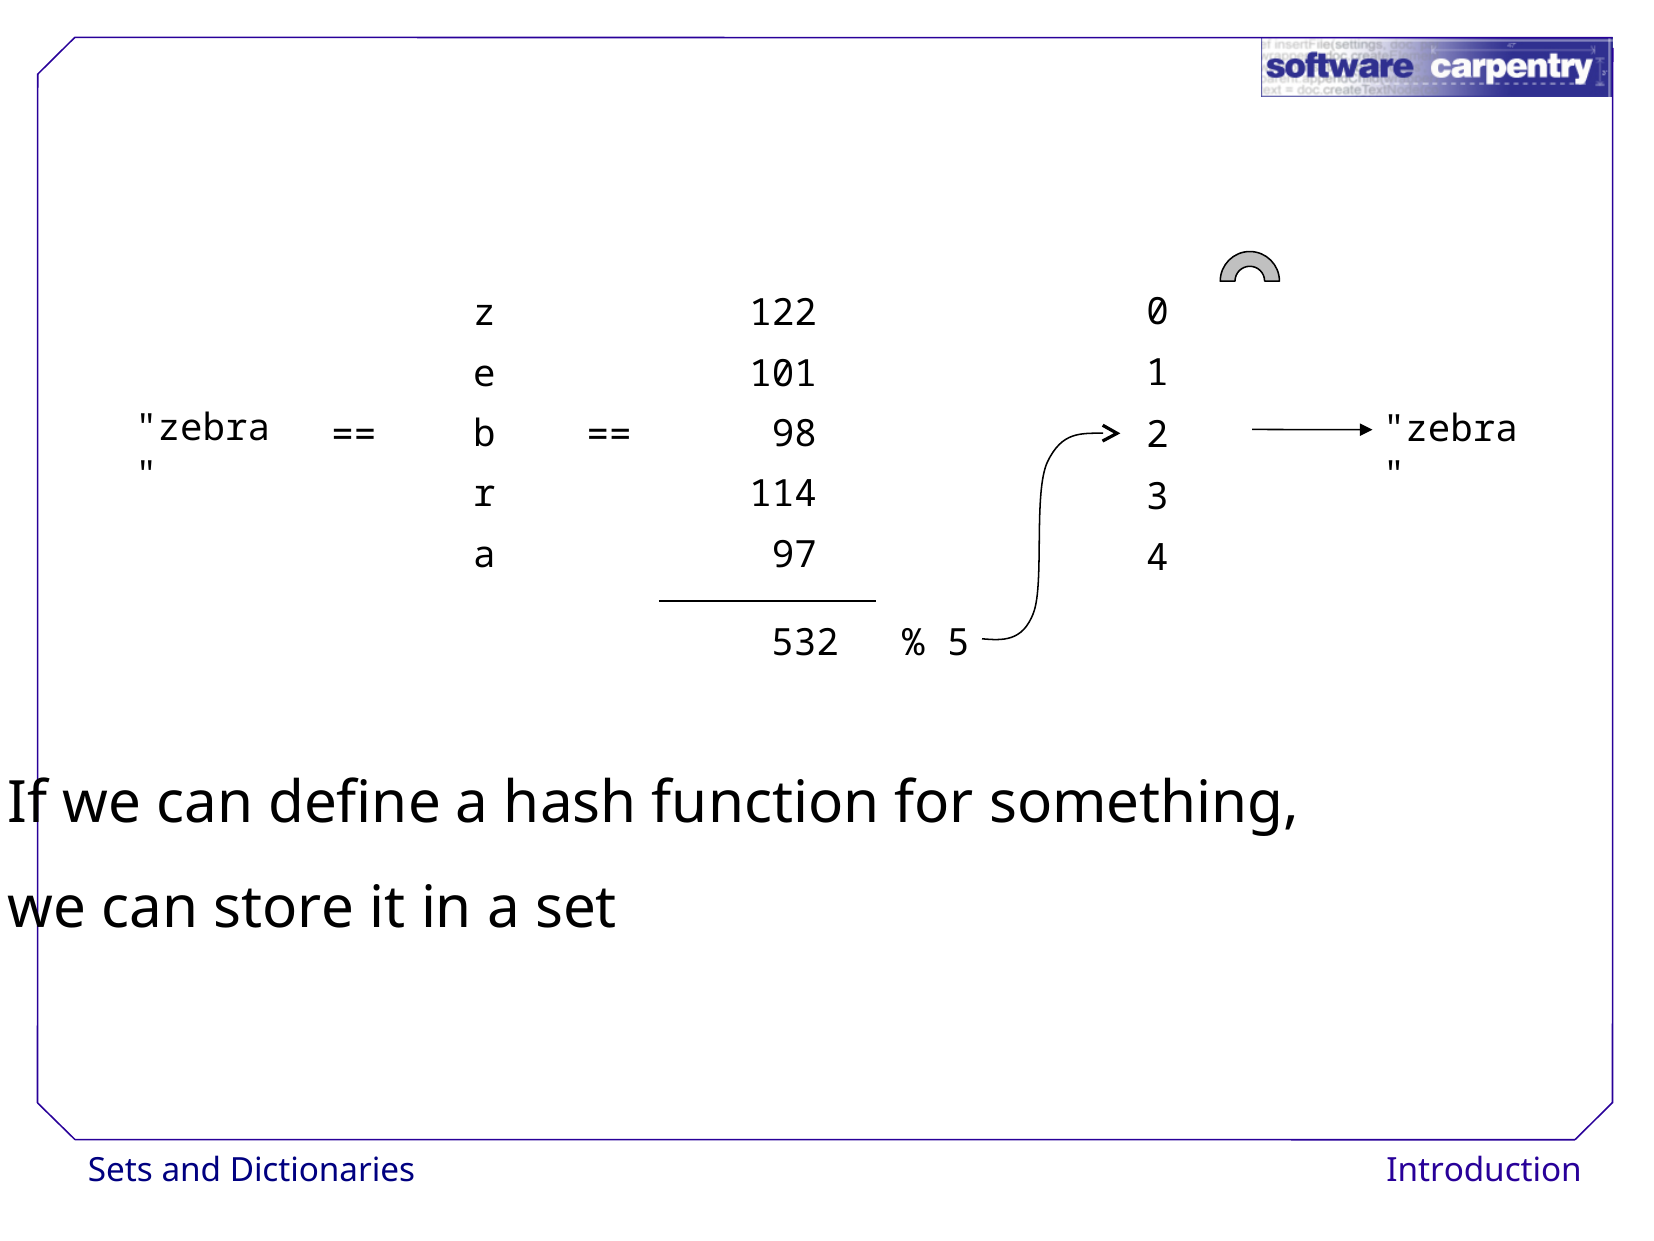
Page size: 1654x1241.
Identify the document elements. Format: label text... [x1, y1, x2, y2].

table_cell b [458, 401, 518, 462]
table_cell r [458, 462, 518, 522]
table_cell 98 [706, 401, 831, 462]
text_box 532 [753, 602, 857, 678]
table_header 122 [706, 280, 831, 341]
table_cell 97 [706, 522, 831, 583]
text_box 3 [1091, 455, 1224, 517]
text_box If we can define a hash function for something, we can store it in a set [0, 721, 1464, 947]
table_cell 114 [706, 462, 831, 522]
text_box == [269, 393, 439, 469]
text_box % 5 [884, 602, 988, 678]
table_cell a [458, 522, 518, 583]
table_cell [1224, 341, 1280, 402]
text_box 4 [1091, 517, 1224, 593]
text_box 1 [1091, 332, 1224, 394]
table_cell 101 [706, 341, 831, 401]
text_box 0 [1091, 271, 1224, 332]
text_box == [524, 393, 694, 469]
text_box "zebra" [117, 393, 269, 469]
picture [1261, 39, 1613, 97]
text_box "zebra" [1365, 394, 1536, 470]
table_cell [1224, 402, 1280, 462]
text_box [1222, 251, 1280, 282]
table_header [1224, 281, 1280, 341]
text_box 2 [1091, 394, 1224, 455]
table_cell [1224, 523, 1280, 583]
table_cell e [458, 341, 518, 401]
table_cell [1224, 462, 1280, 523]
table_header z [458, 280, 518, 341]
